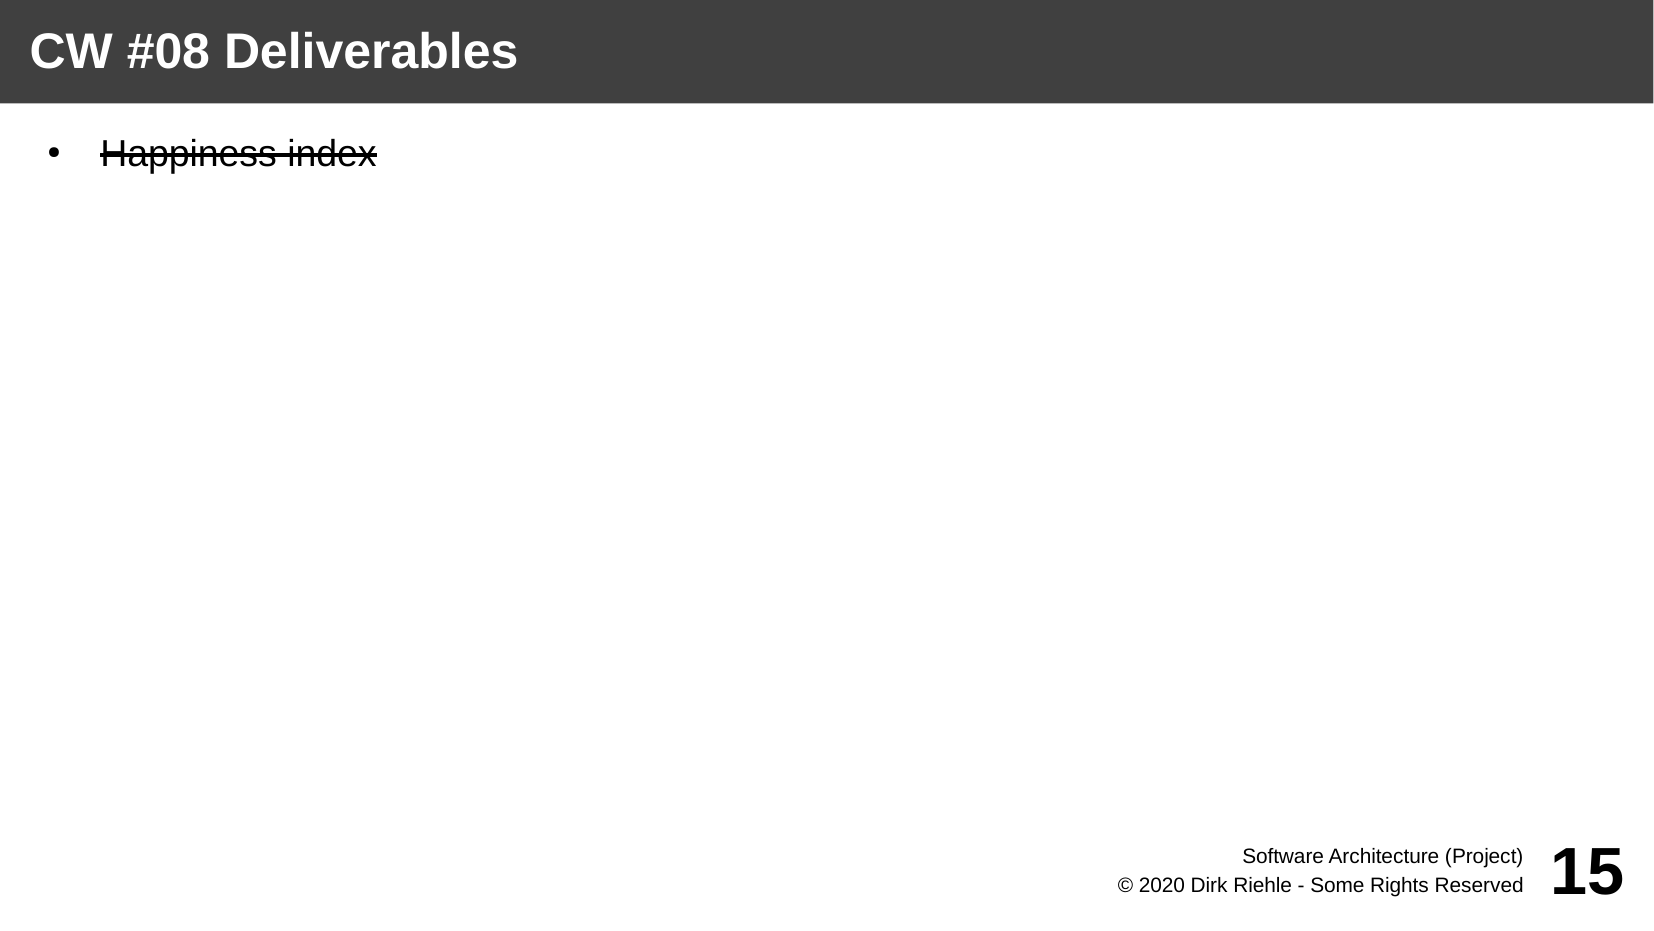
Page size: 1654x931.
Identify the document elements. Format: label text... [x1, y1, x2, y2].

list Happiness index [29, 132, 1625, 813]
title CW #08 Deliverables [0, 0, 1654, 104]
